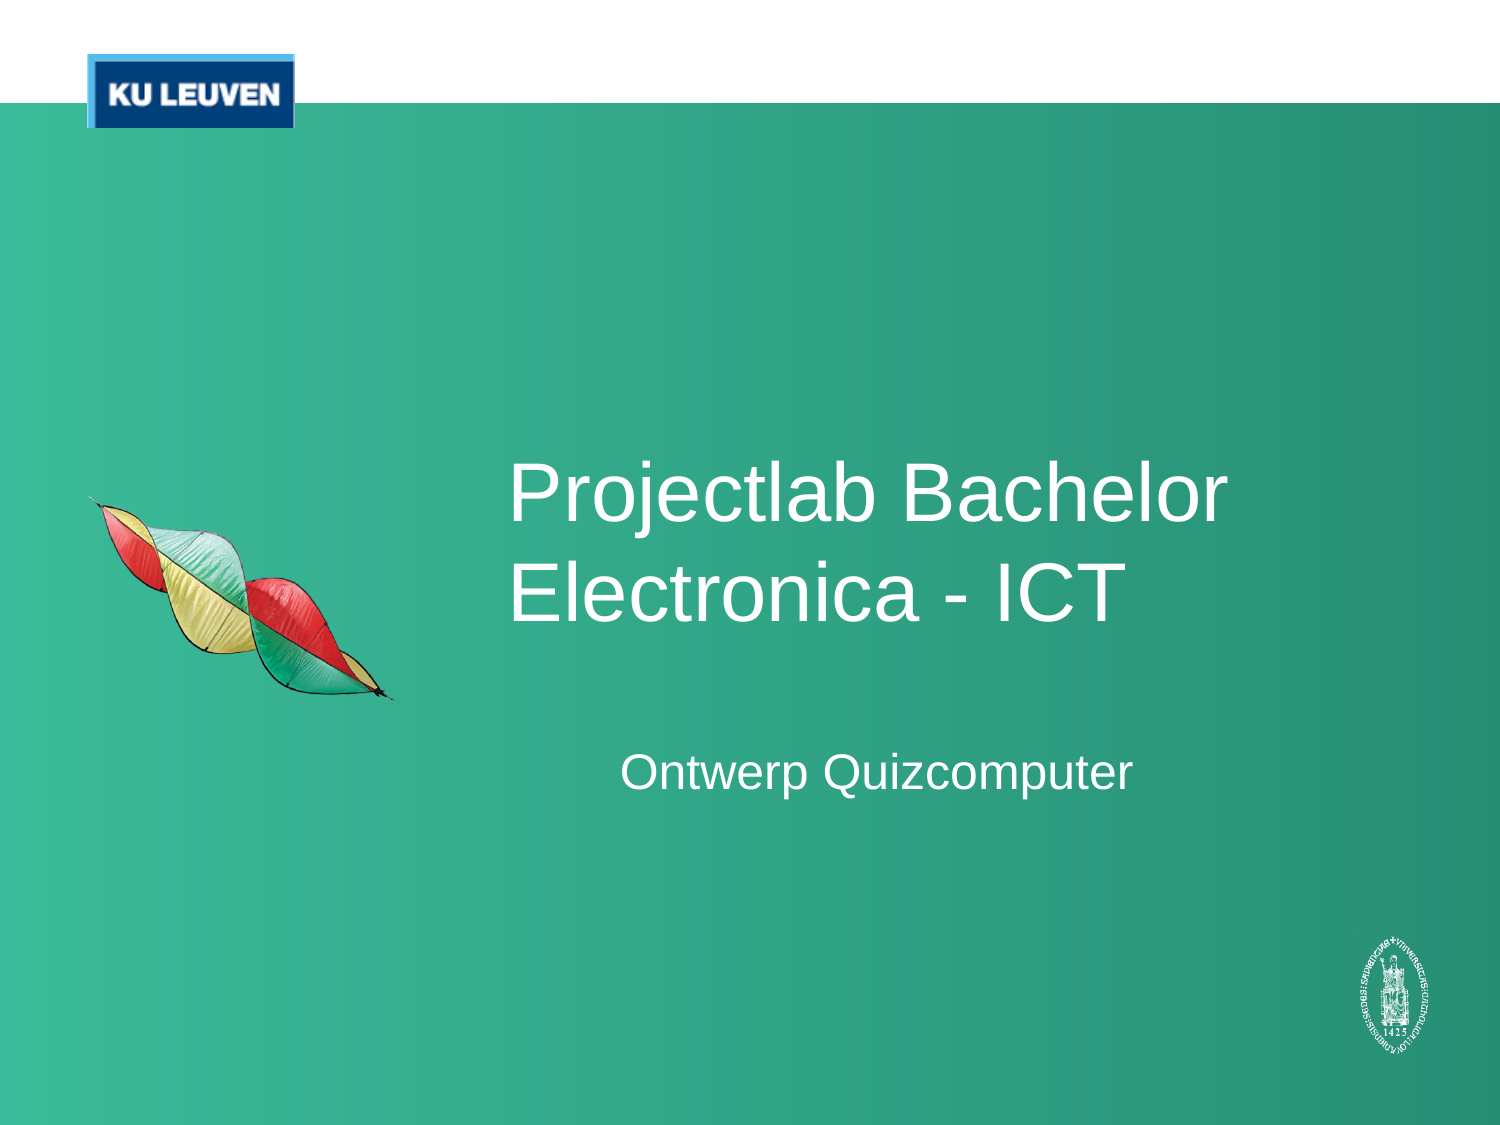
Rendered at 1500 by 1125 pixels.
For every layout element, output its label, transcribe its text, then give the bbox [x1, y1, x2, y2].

picture [87, 54, 295, 128]
subtitle Ontwerp Quizcomputer [419, 739, 1335, 917]
picture [87, 495, 395, 701]
picture [1358, 935, 1430, 1055]
title Projectlab Bachelor Electronica - ICT [507, 342, 1424, 638]
